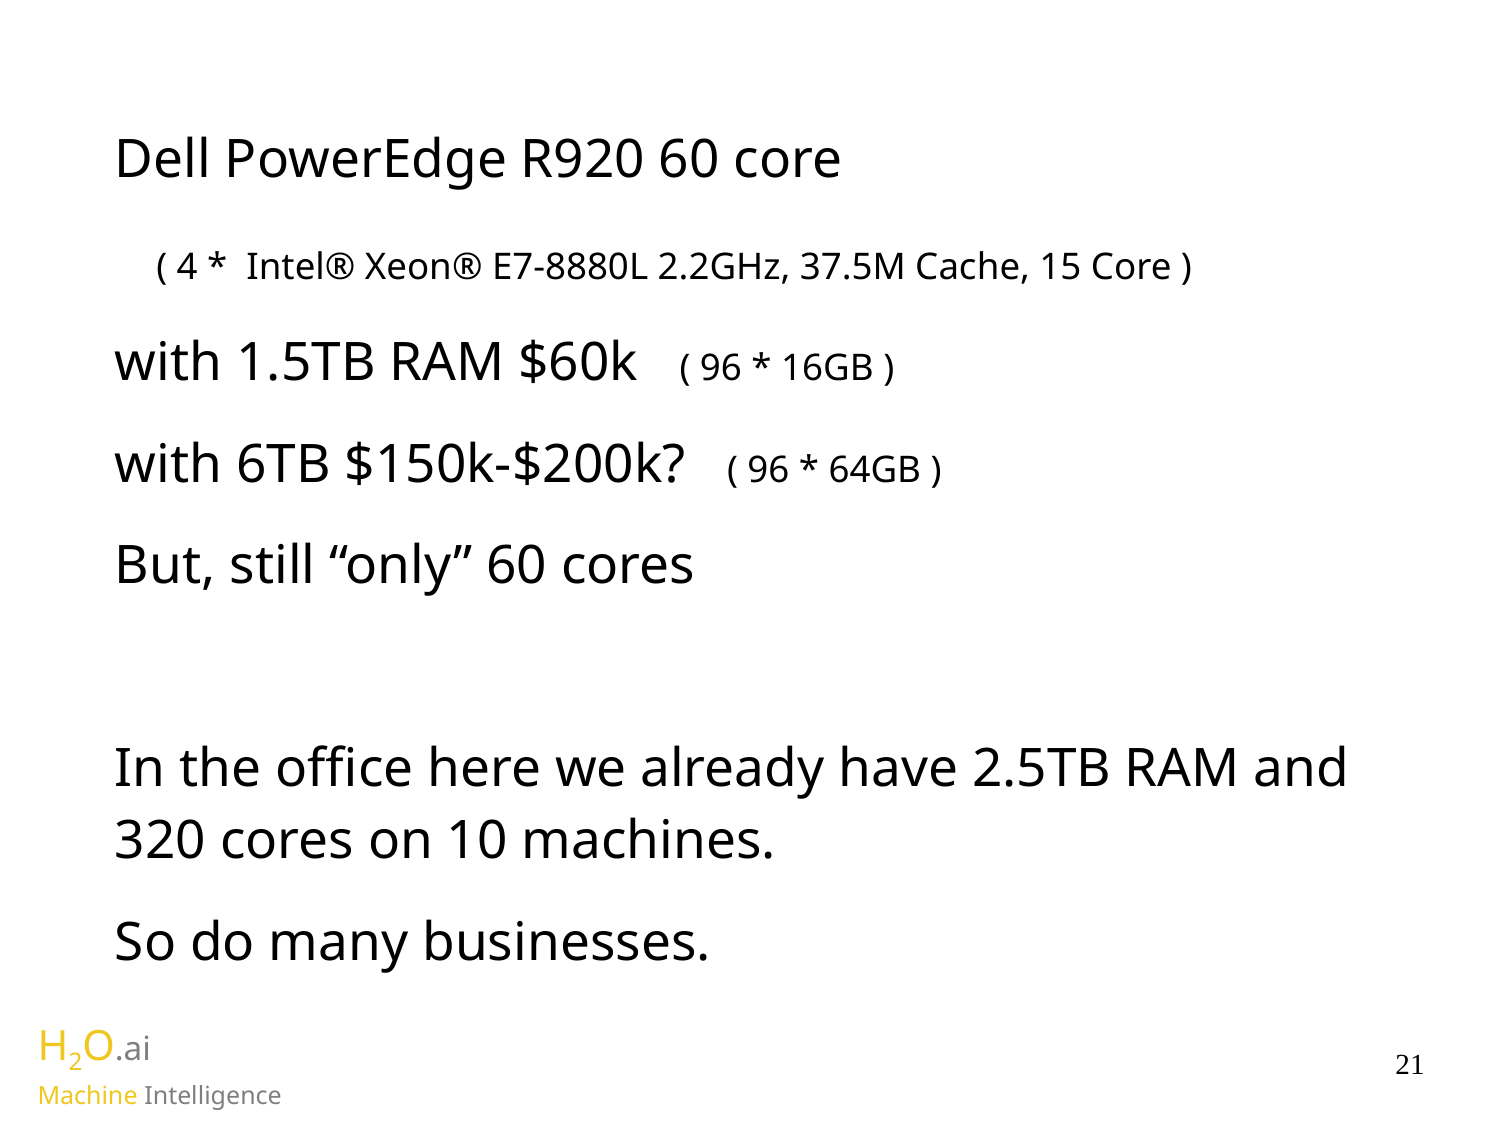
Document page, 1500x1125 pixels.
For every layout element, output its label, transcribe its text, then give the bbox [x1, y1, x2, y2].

list Dell PowerEdge R920 60 core ( 4 * Intel® Xeon® E7-8880L 2.2GHz, 37.5M Cache, 15 Core ) with 1.5TB RAM $60k ( 96 * 16GB ) with 6TB $150k-$200k? ( 96 * 64GB ) But, still “only” 60 cores In the office here we already have 2.5TB RAM and 320 cores on 10 machines. So do many businesses. [45, 120, 1396, 984]
